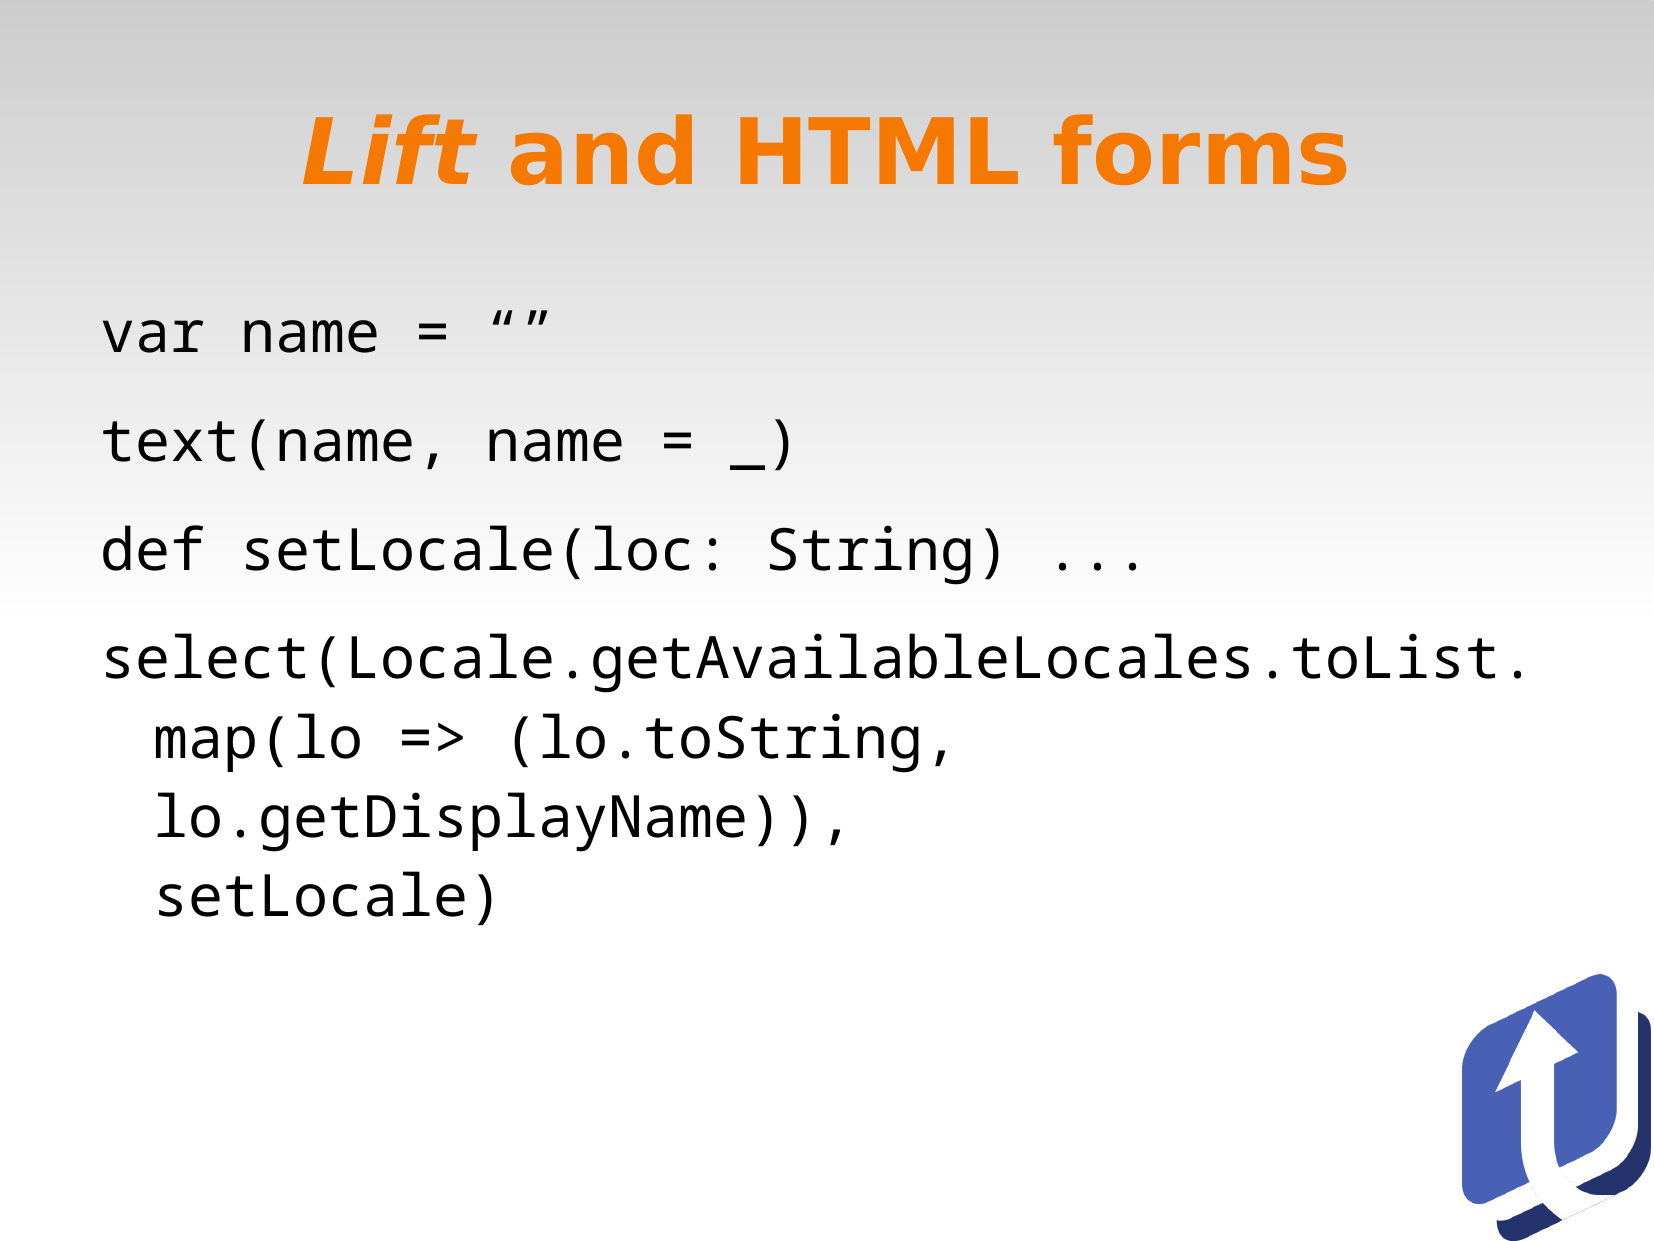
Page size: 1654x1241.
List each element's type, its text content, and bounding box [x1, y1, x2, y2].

list var name = “” text(name, name = _) def setLocale(loc: String) ... select(Locale.getAvailableLocales.toList. map(lo => (lo.toString, lo.getDisplayName)), setLocale) [82, 290, 1571, 1094]
title Lift and HTML forms [82, 49, 1571, 257]
picture [1462, 974, 1651, 1241]
